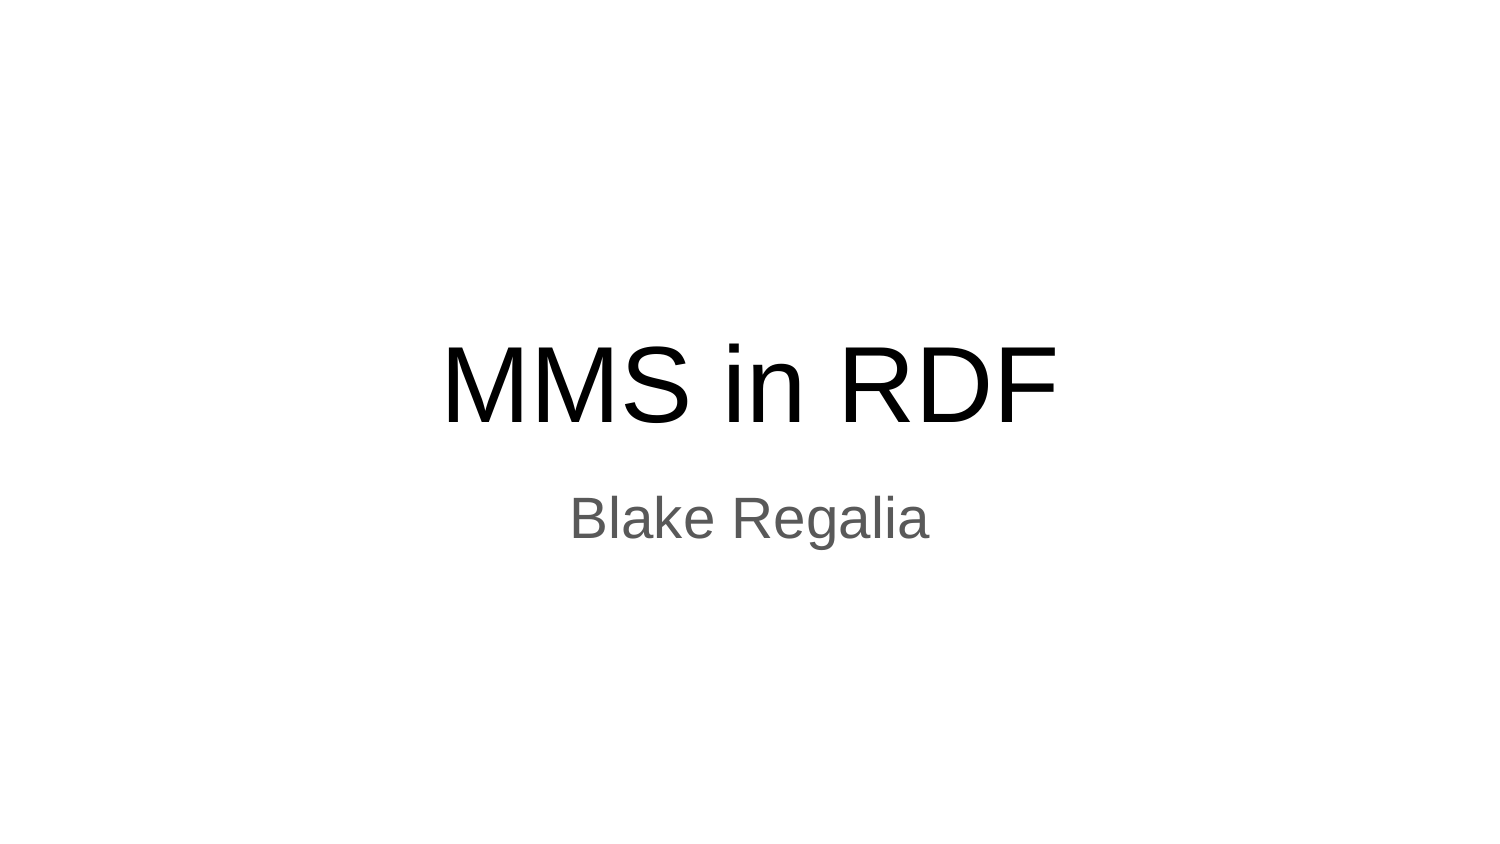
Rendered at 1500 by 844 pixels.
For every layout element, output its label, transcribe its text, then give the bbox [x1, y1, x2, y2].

subtitle Blake Regalia [51, 464, 1449, 595]
title MMS in RDF [51, 122, 1449, 459]
